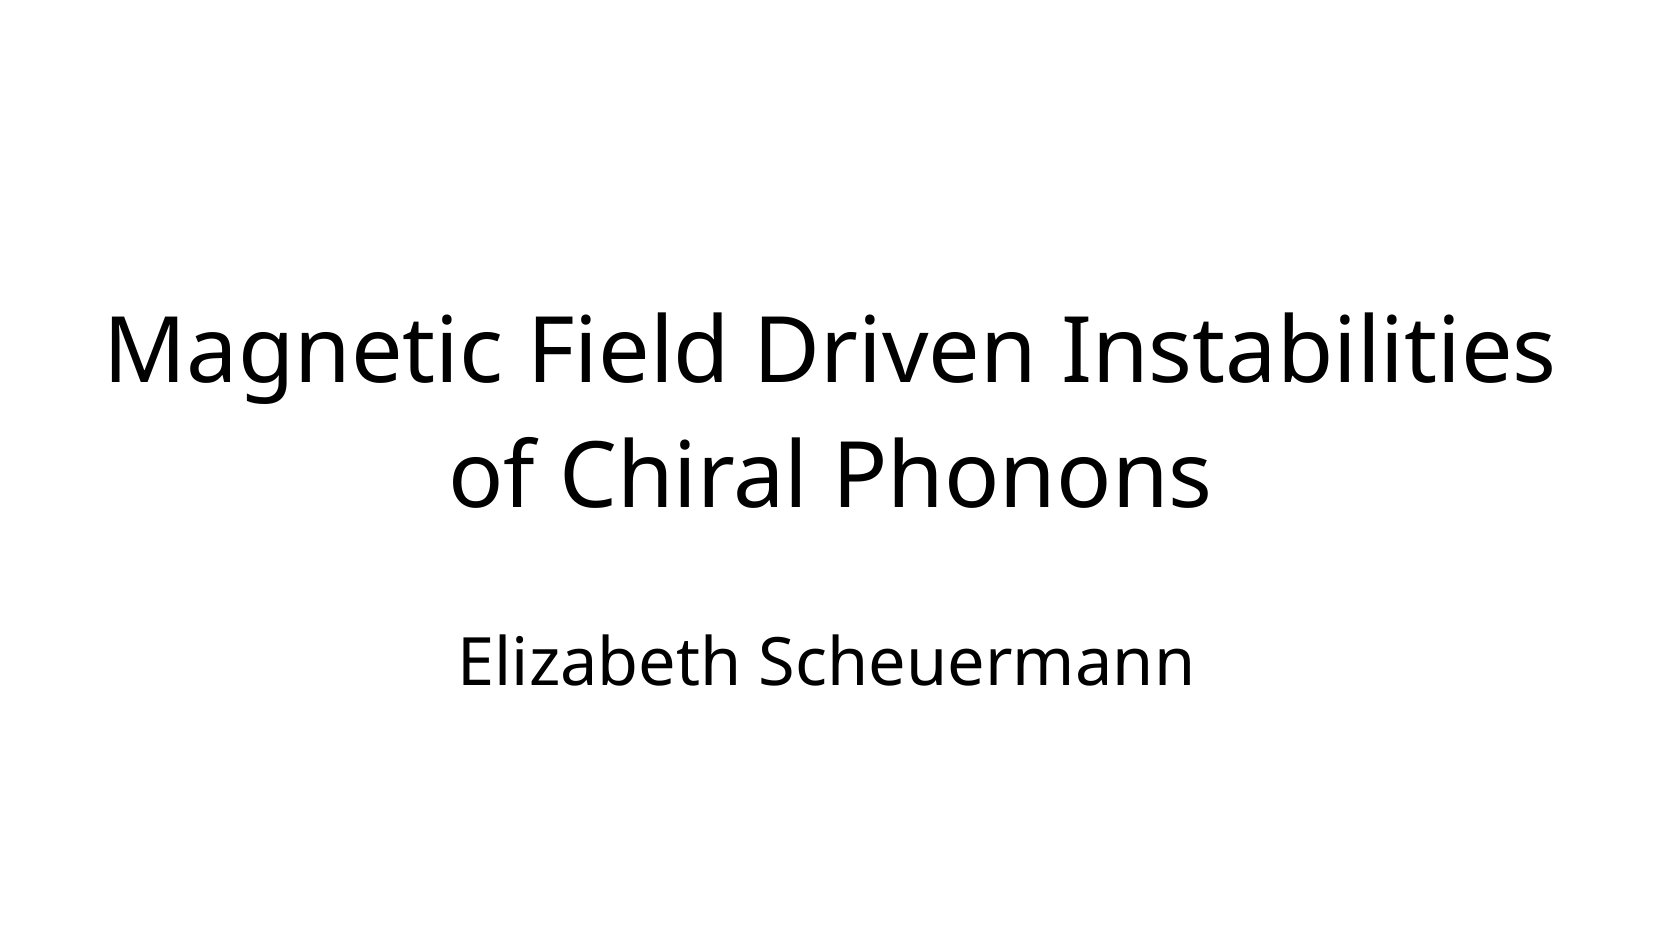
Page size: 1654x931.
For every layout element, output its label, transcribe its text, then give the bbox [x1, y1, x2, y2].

subtitle Elizabeth Scheuermann [82, 562, 1571, 758]
title Magnetic Field Driven Instabilities of Chiral Phonons [86, 309, 1576, 511]
